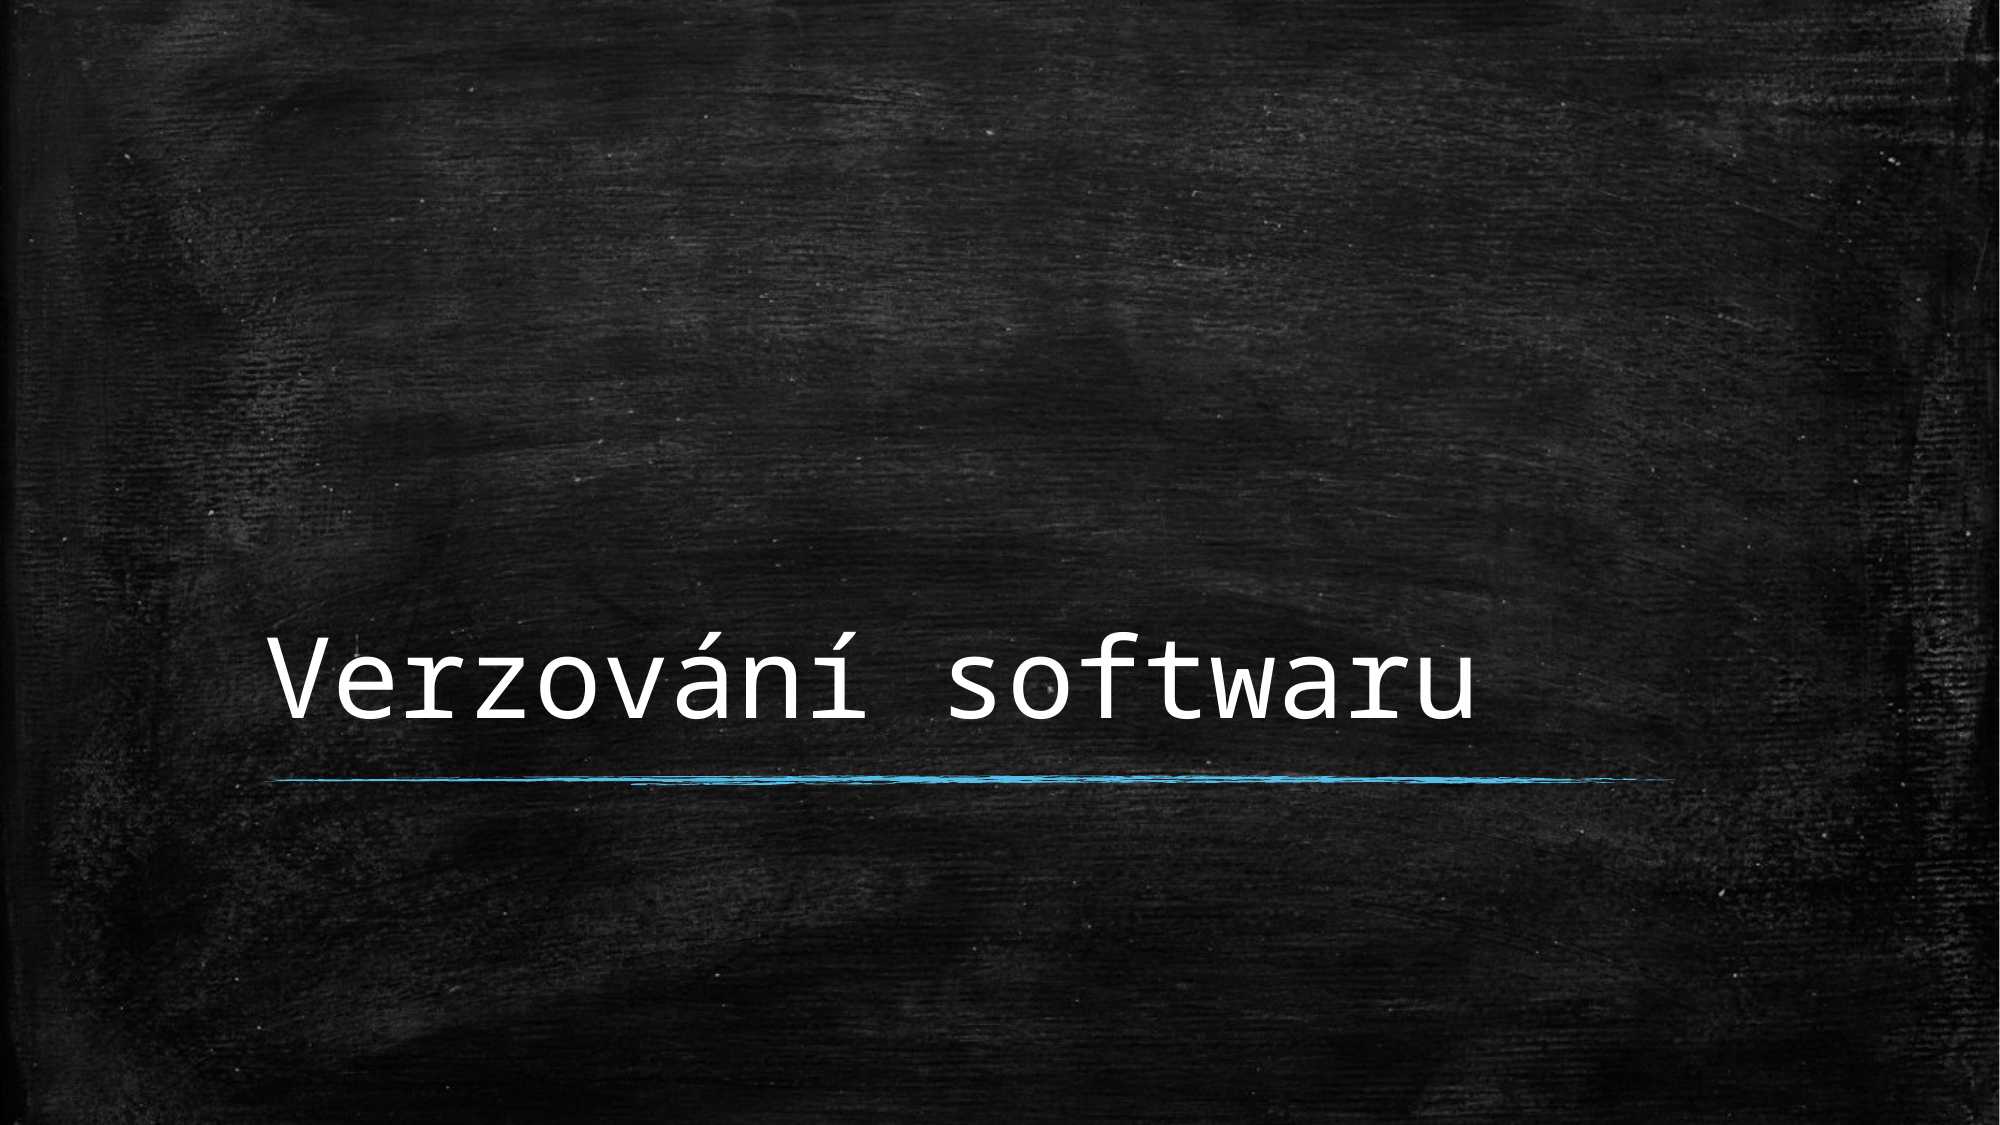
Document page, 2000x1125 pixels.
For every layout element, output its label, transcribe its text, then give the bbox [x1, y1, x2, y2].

picture [0, 0, 2000, 1125]
title Verzování softwaru [249, 312, 1750, 750]
